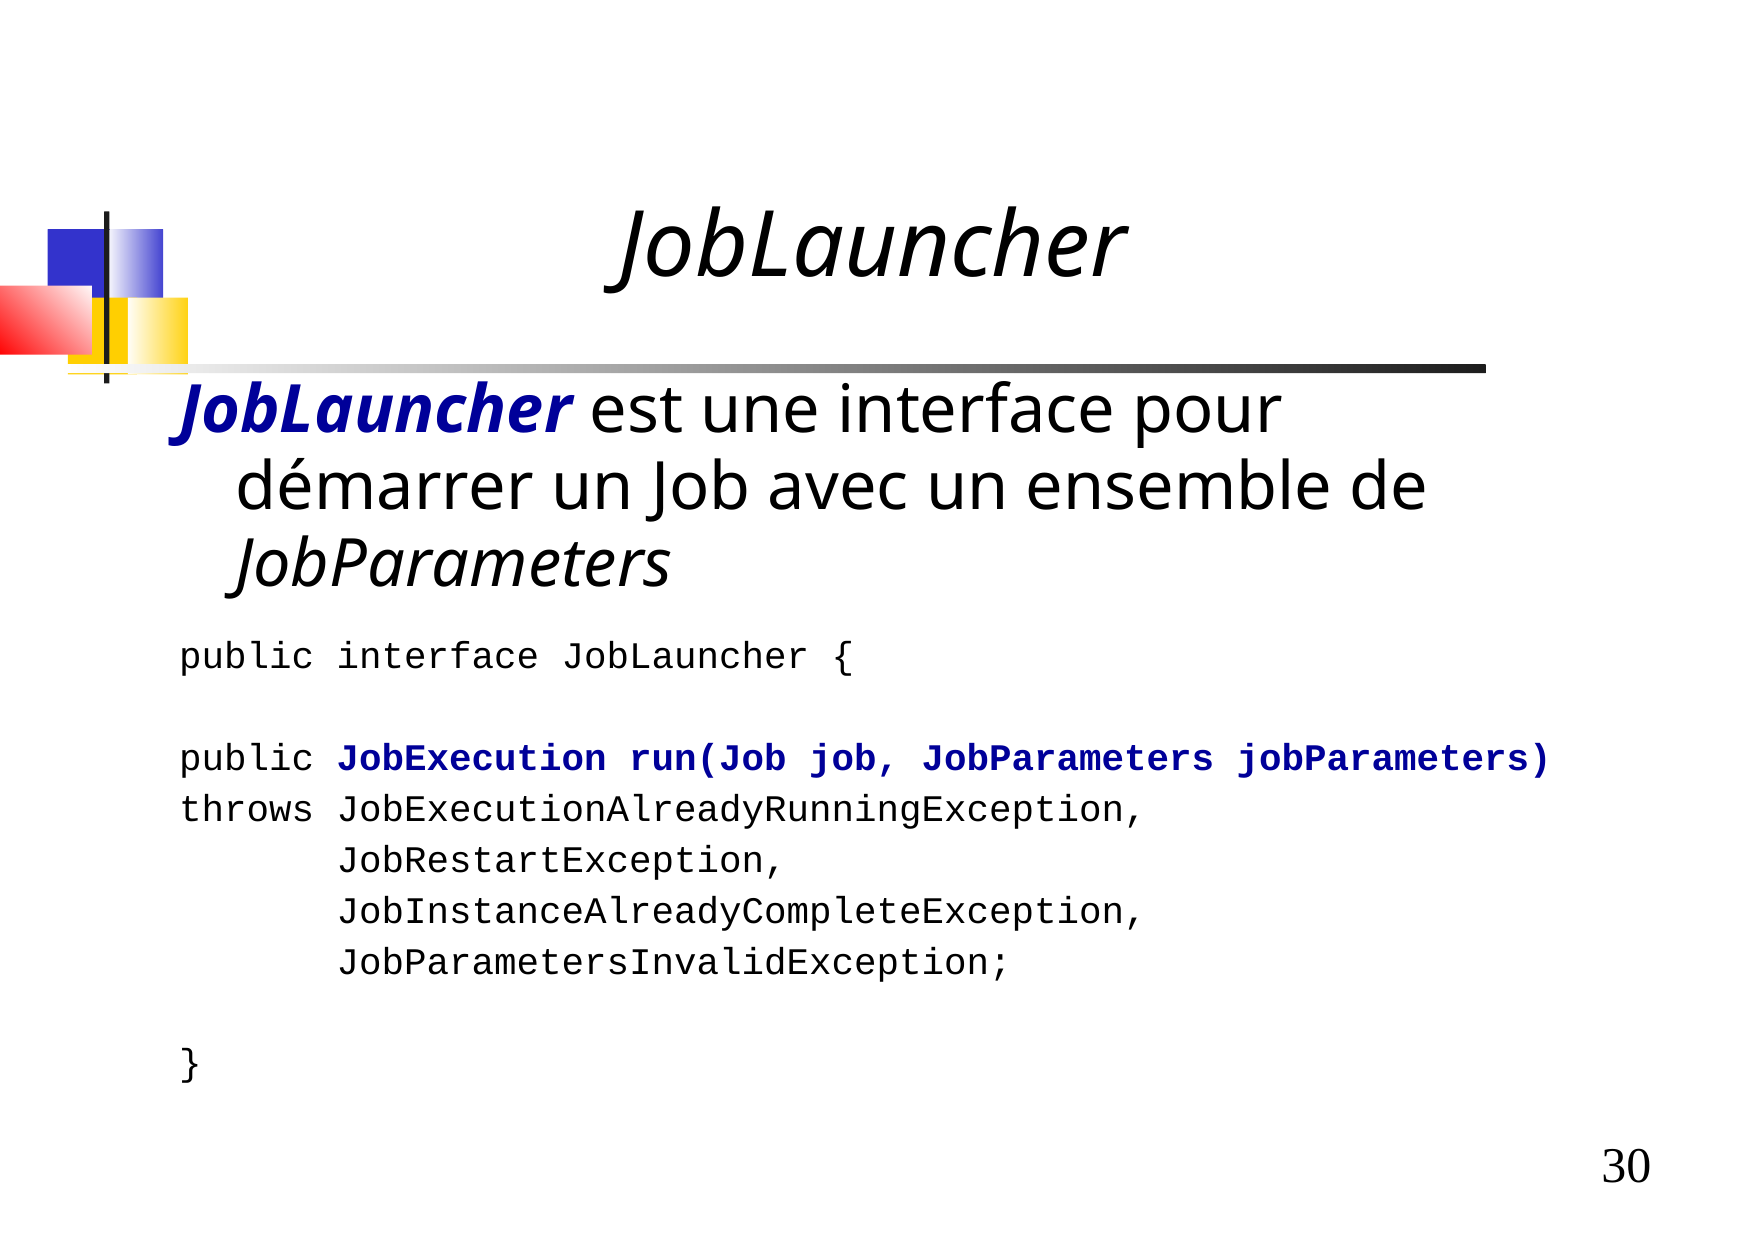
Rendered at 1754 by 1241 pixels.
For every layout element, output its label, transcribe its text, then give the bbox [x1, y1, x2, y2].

list JobLauncher est une interface pour démarrer un Job avec un ensemble de JobParameters public interface JobLauncher { public JobExecution run(Job job, JobParameters jobParameters) throws JobExecutionAlreadyRunningException, JobRestartException, JobInstanceAlreadyCompleteException, JobParametersInvalidException; } [179, 371, 1567, 1091]
title JobLauncher [179, 139, 1567, 351]
